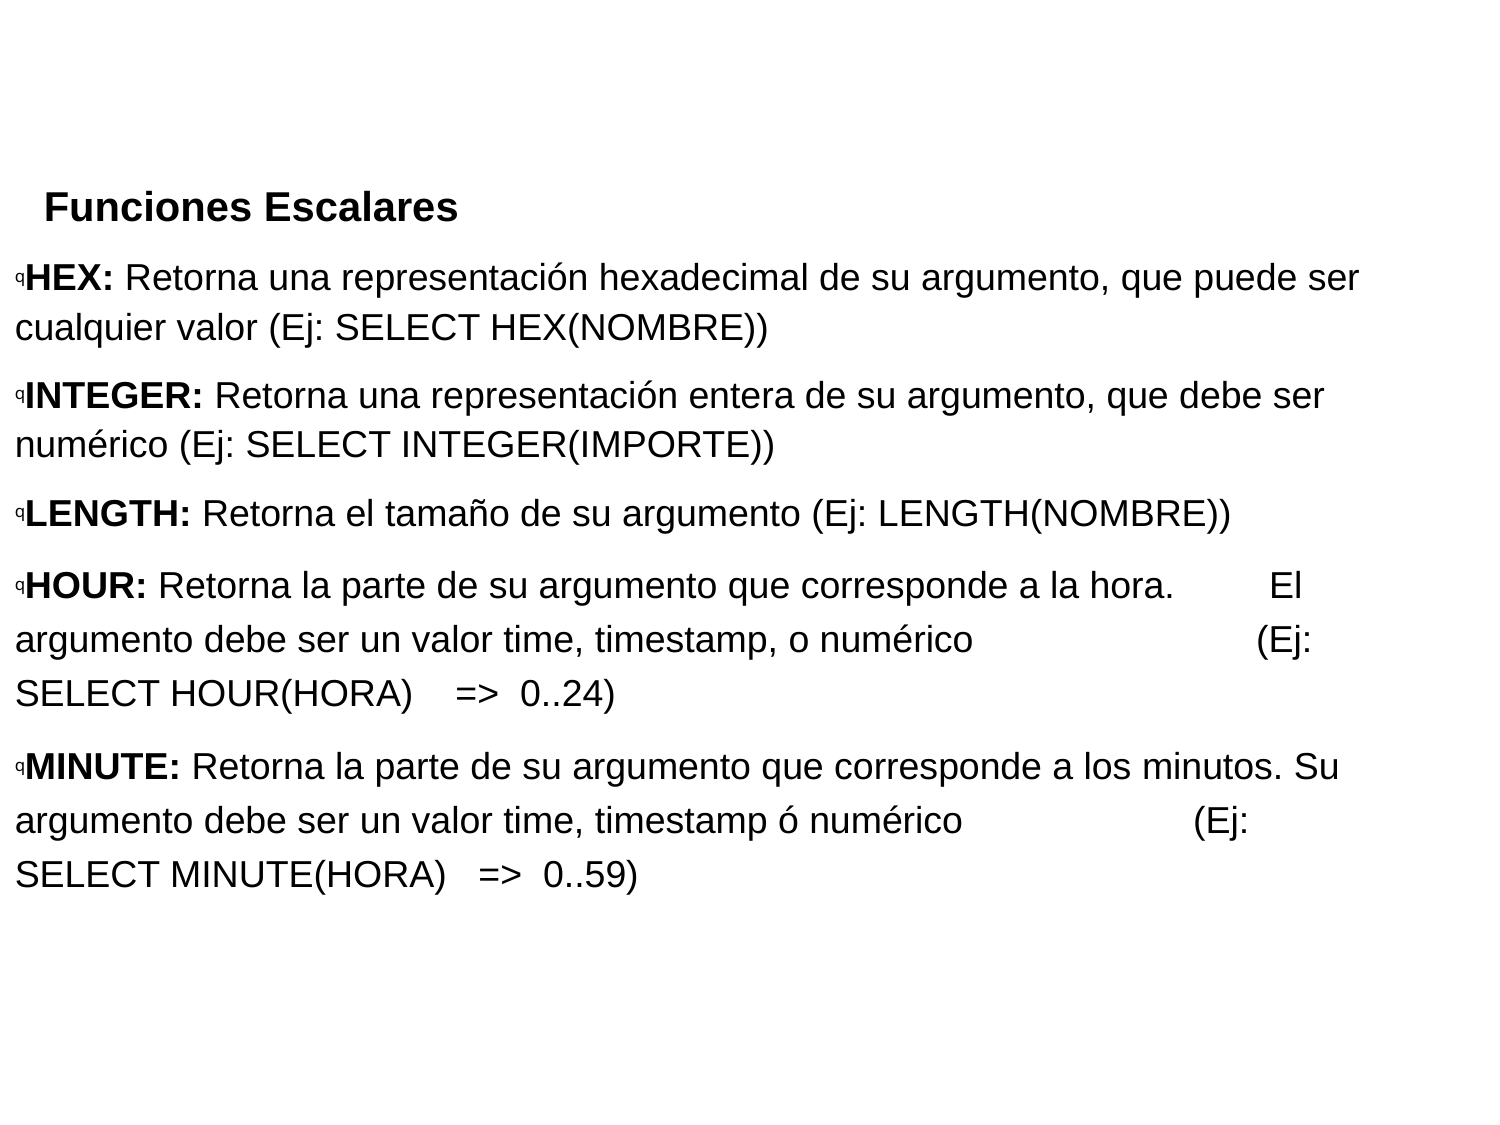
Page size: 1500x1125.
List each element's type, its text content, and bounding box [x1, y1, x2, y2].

list Funciones Escalares HEX: Retorna una representación hexadecimal de su argumento, que puede ser cualquier valor (Ej: SELECT HEX(NOMBRE)) INTEGER: Retorna una representación entera de su argumento, que debe ser numérico (Ej: SELECT INTEGER(IMPORTE)) LENGTH: Retorna el tamaño de su argumento (Ej: LENGTH(NOMBRE)) HOUR: Retorna la parte de su argumento que corresponde a la hora. El argumento debe ser un valor time, timestamp, o numérico (Ej: SELECT HOUR(HORA) => 0..24) MINUTE: Retorna la parte de su argumento que corresponde a los minutos. Su argumento debe ser un valor time, timestamp ó numérico (Ej: SELECT MINUTE(HORA) => 0..59) [0, 162, 1401, 951]
